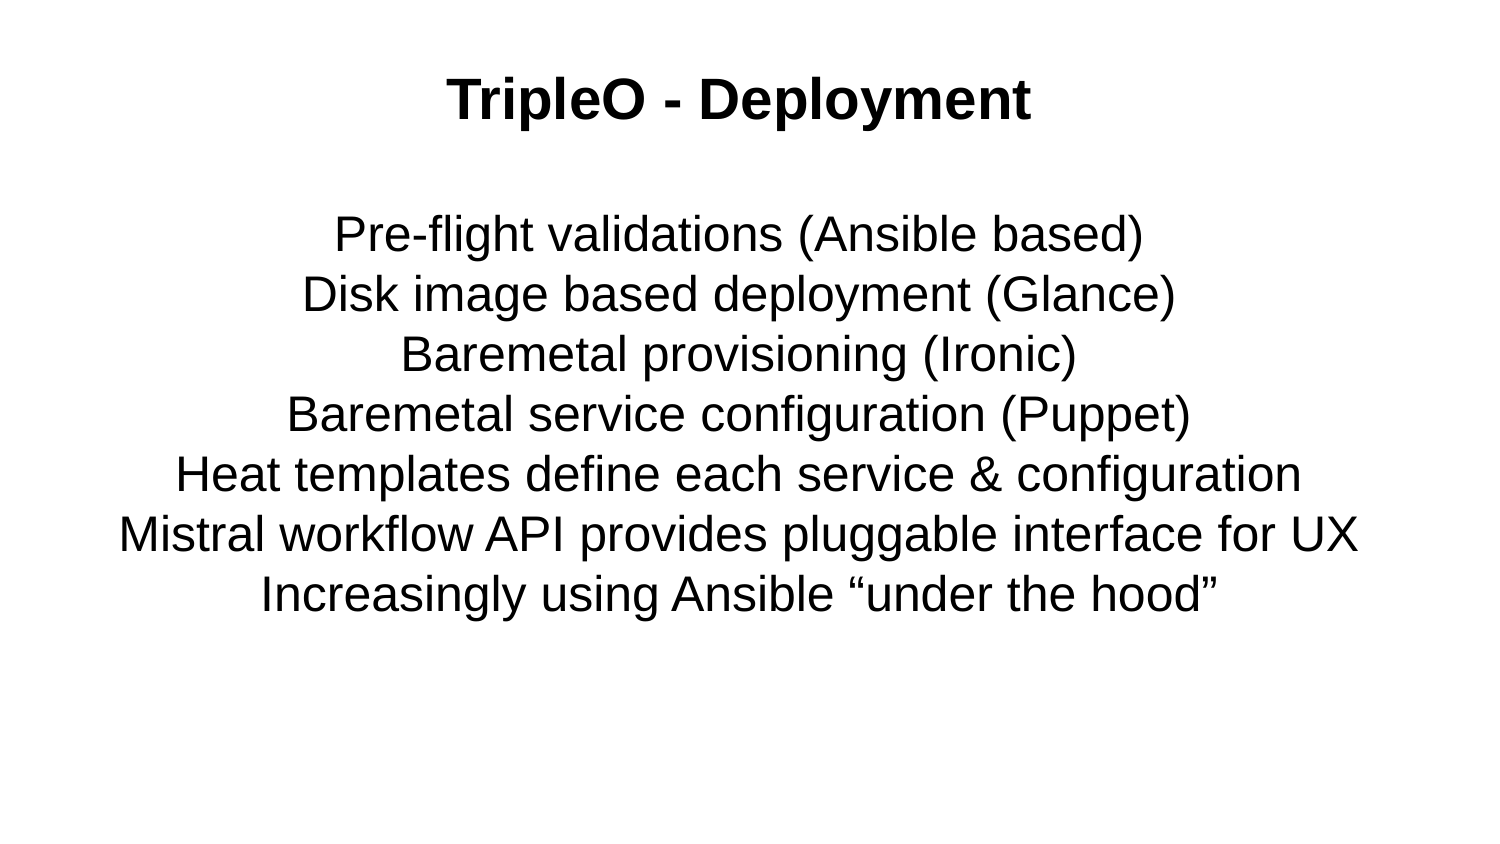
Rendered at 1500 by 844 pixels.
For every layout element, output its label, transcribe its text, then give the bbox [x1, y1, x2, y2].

title TripleO - Deployment Pre-flight validations (Ansible based) Disk image based deployment (Glance) Baremetal provisioning (Ironic) Baremetal service configuration (Puppet) Heat templates define each service & configuration Mistral workflow API provides pluggable interface for UX Increasingly using Ansible “under the hood” [64, 46, 1415, 187]
